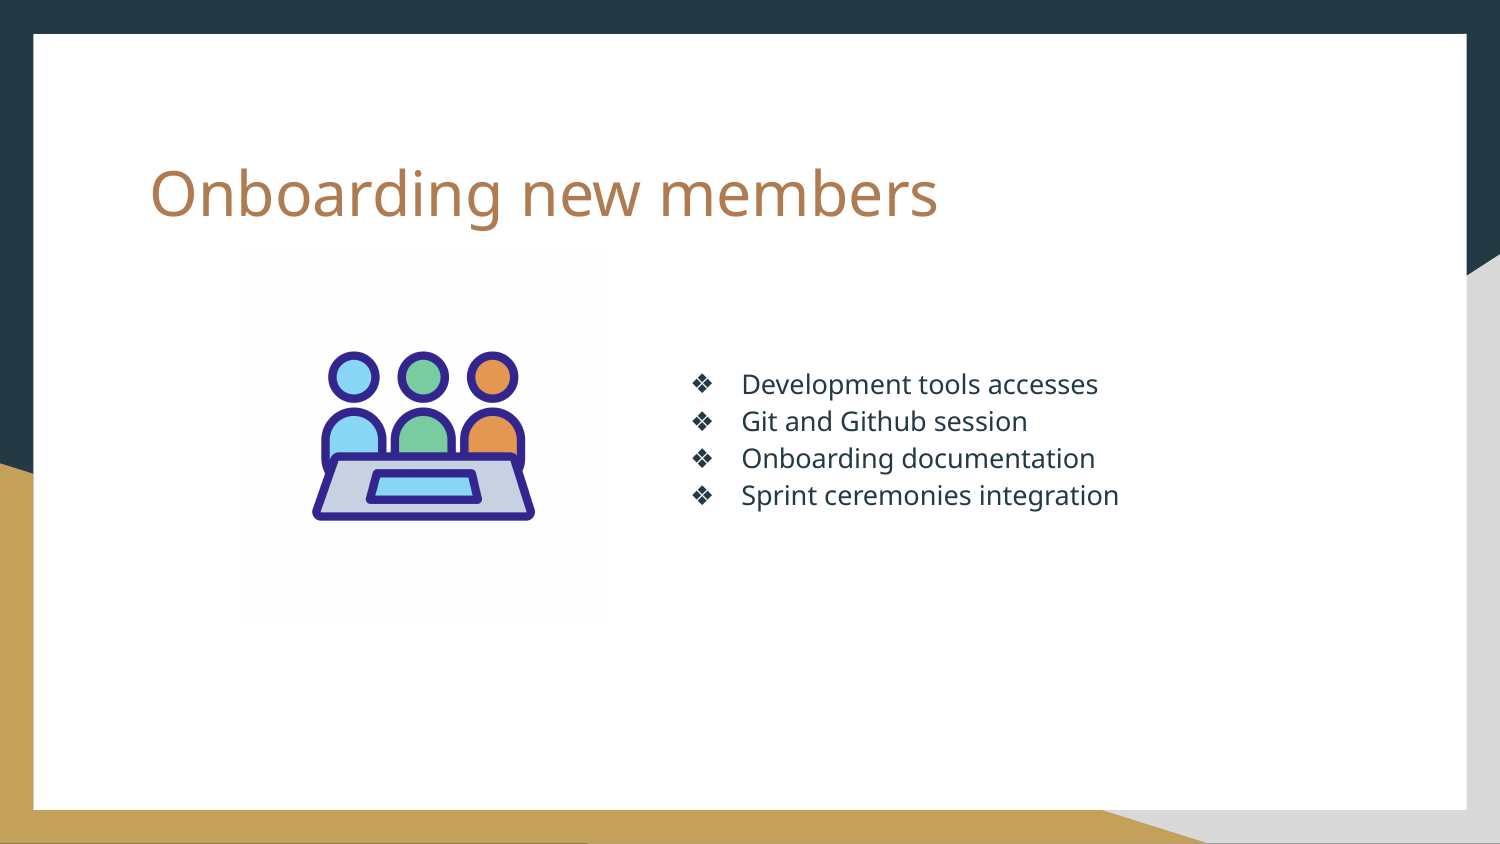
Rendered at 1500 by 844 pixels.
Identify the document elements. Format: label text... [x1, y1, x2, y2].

title Onboarding new members [134, 138, 1366, 296]
picture [239, 252, 608, 620]
list Development tools accesses Git and Github session Onboarding documentation Sprint ceremonies integration [651, 347, 1222, 545]
